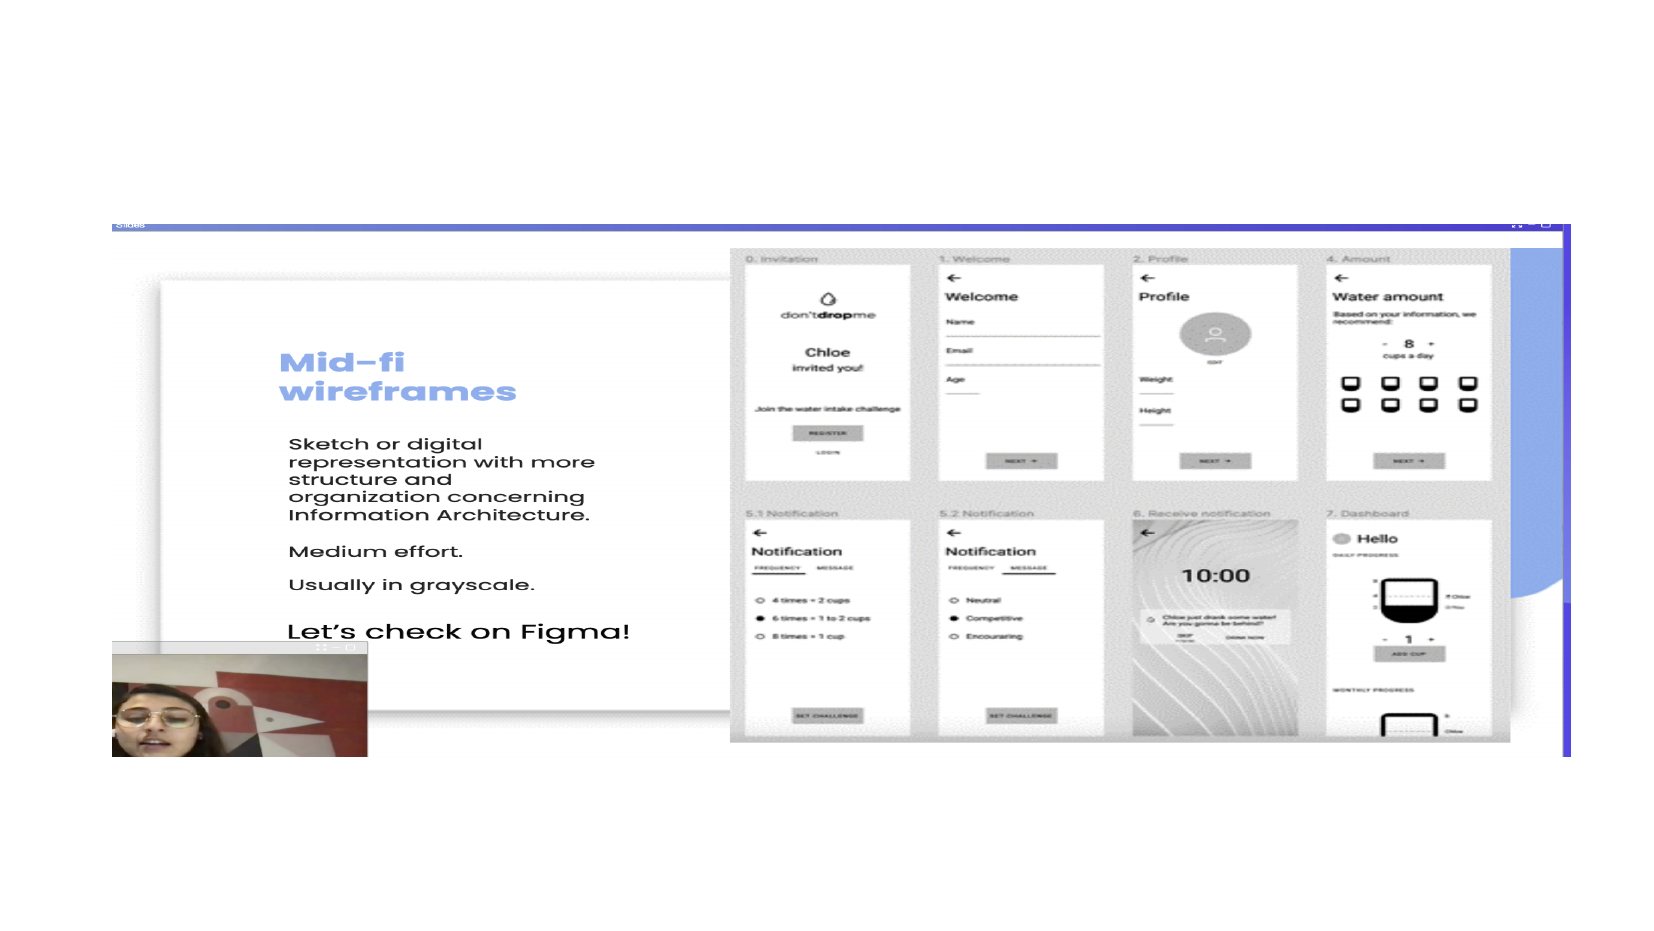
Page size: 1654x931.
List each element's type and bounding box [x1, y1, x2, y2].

picture [112, 224, 1571, 757]
